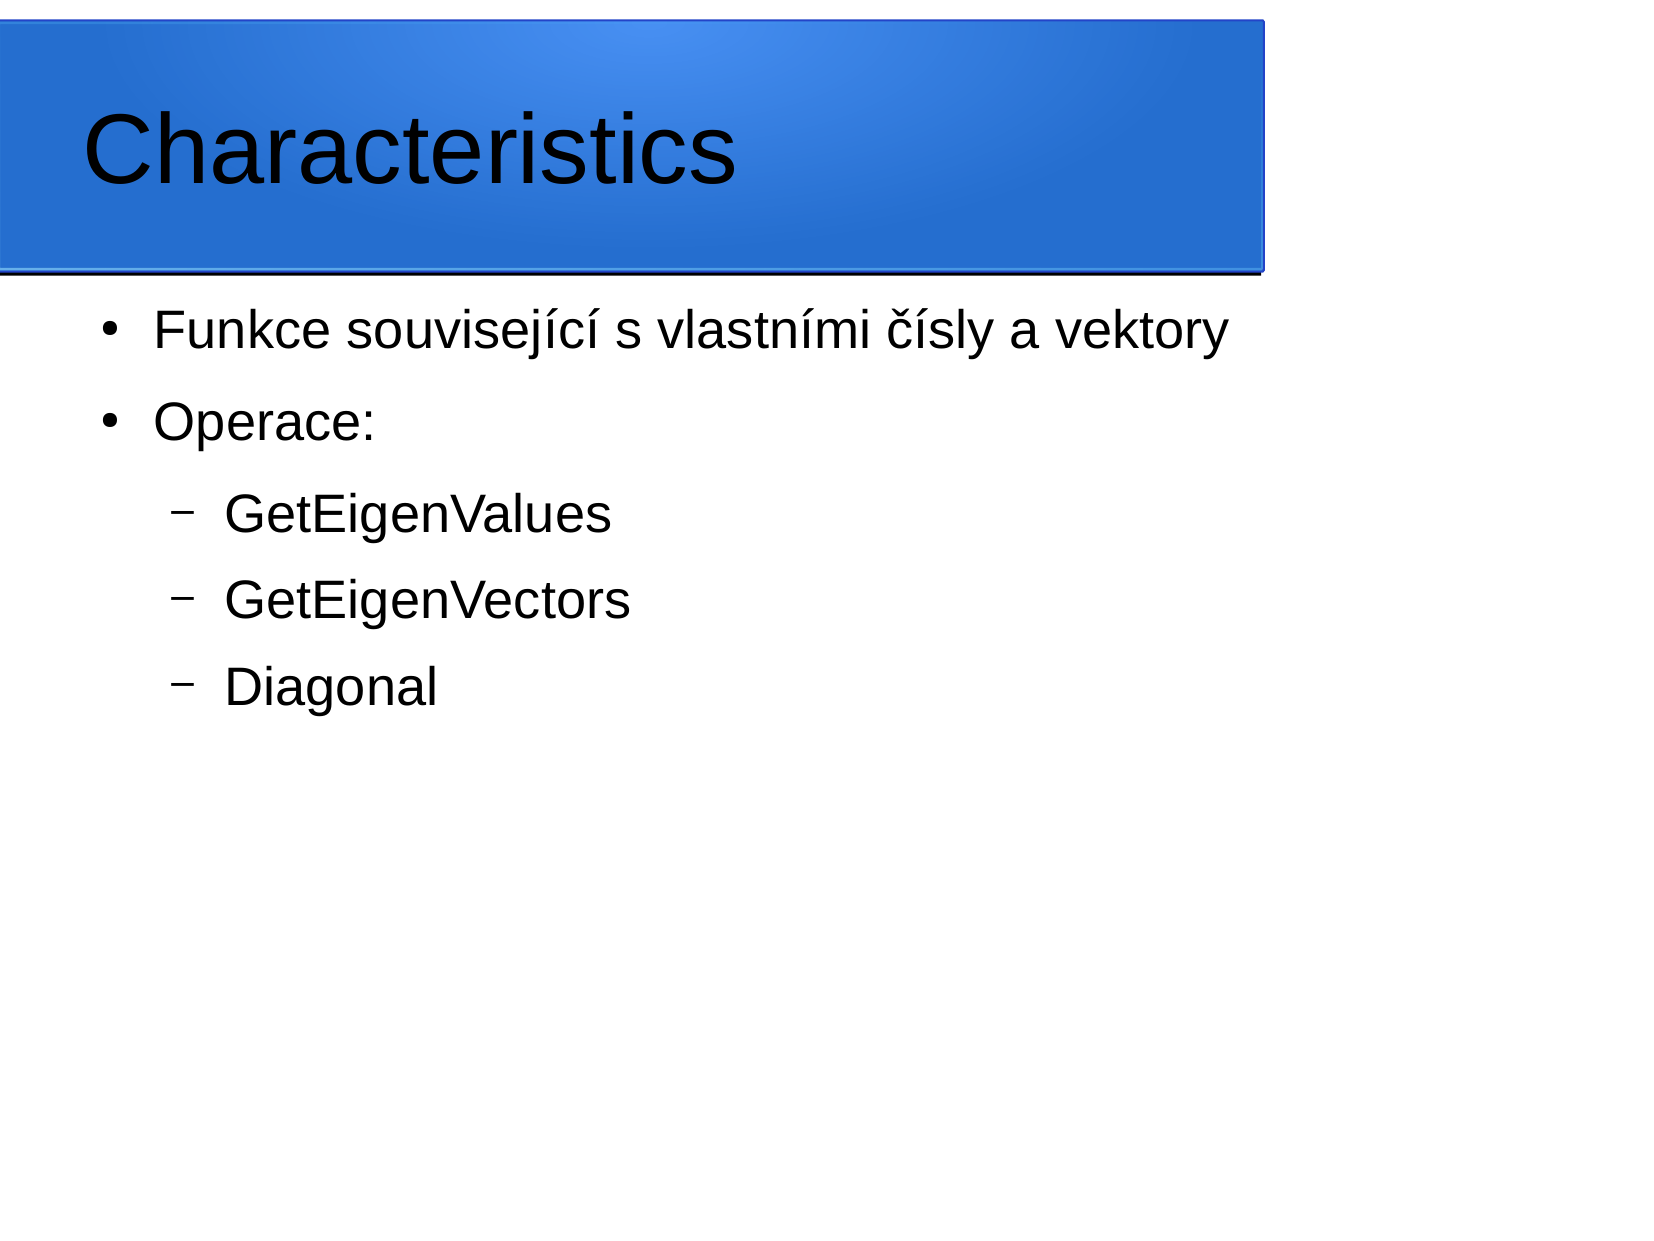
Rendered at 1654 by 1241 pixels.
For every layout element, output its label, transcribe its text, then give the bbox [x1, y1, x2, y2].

list Funkce související s vlastními čísly a vektory Operace: GetEigenValues GetEigenVectors Diagonal [82, 299, 1571, 1019]
title Characteristics [82, 47, 1235, 252]
